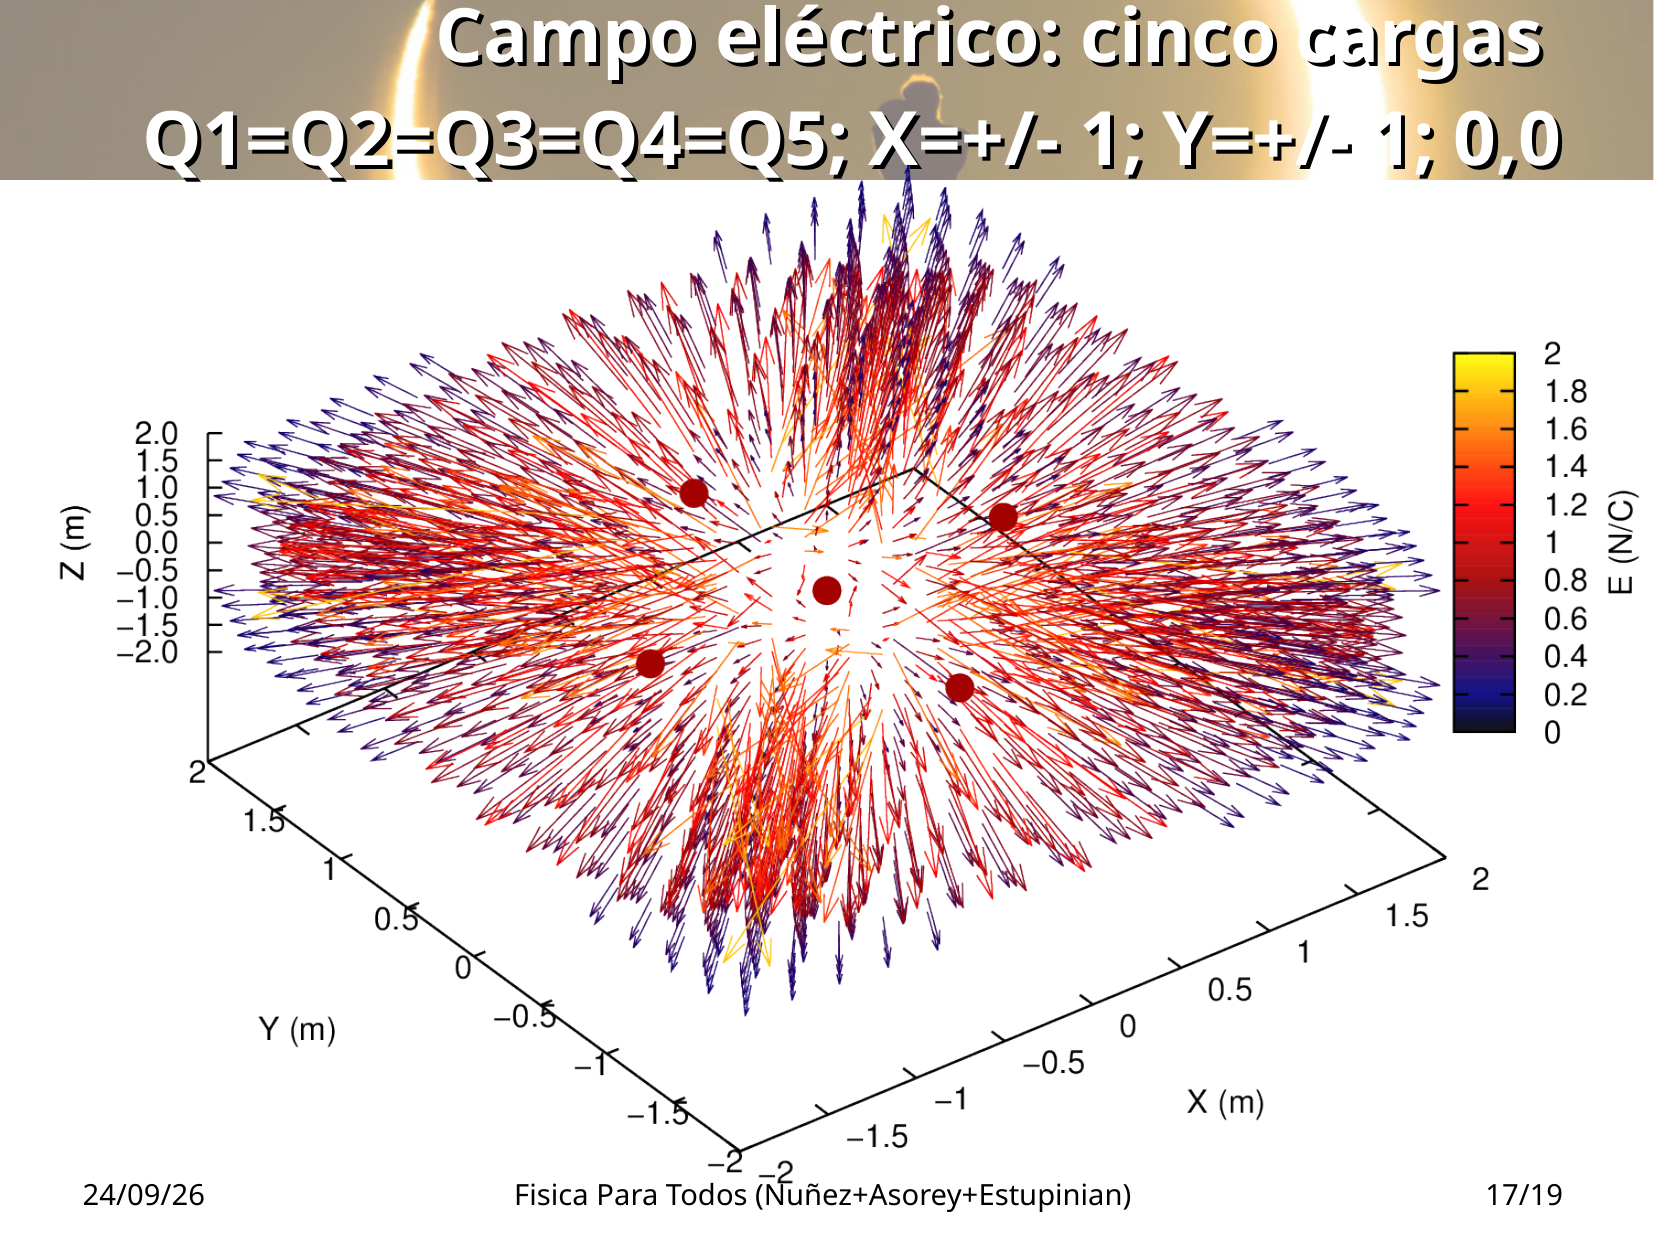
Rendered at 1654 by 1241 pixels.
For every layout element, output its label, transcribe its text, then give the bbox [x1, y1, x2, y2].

title Campo eléctrico: cinco cargas Q1=Q2=Q3=Q4=Q5; X=+/- 1; Y=+/- 1; 0,0 [75, 0, 1564, 82]
picture [0, 0, 1654, 1241]
